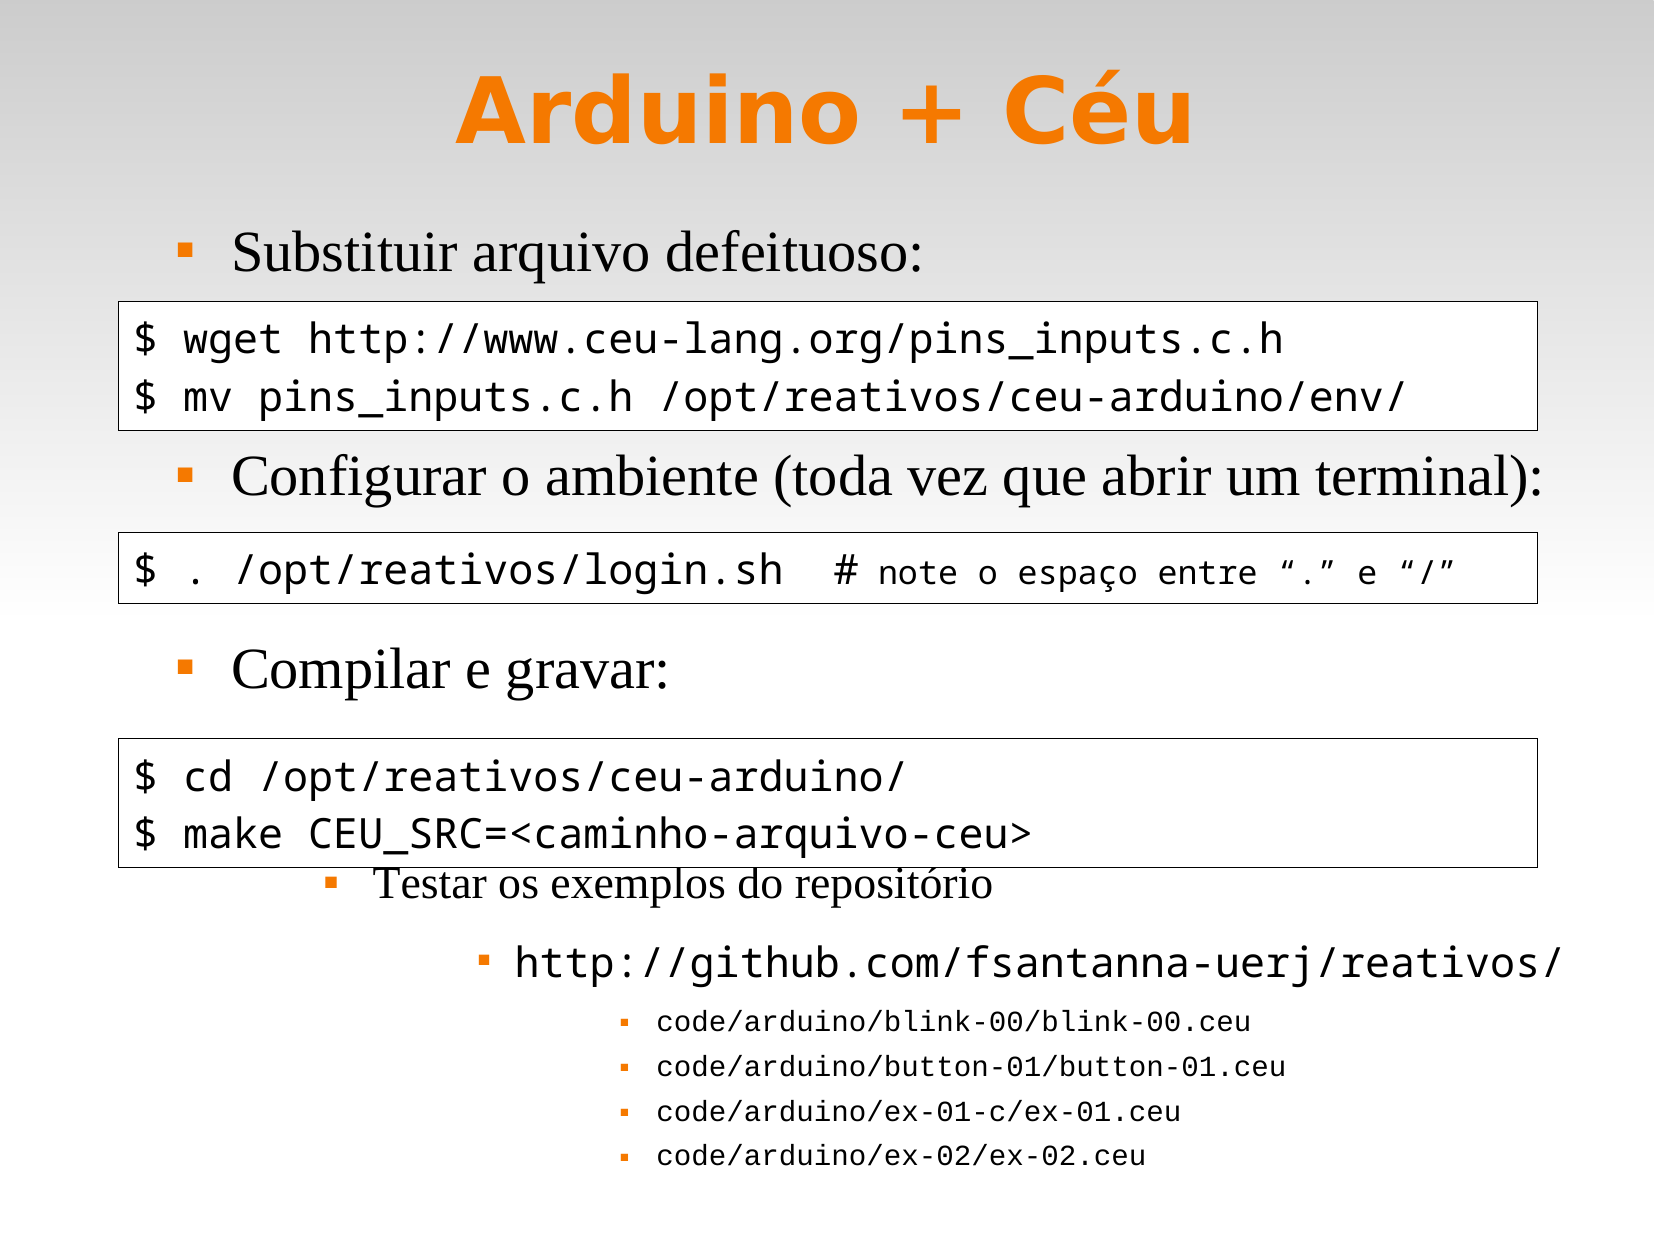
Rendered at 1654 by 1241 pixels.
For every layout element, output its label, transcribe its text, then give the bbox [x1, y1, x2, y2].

text_box $ . /opt/reativos/login.sh # note o espaço entre “.” e “/” [118, 532, 1538, 596]
list Substituir arquivo defeituoso: Configurar o ambiente (toda vez que abrir um terminal): Compilar e gravar: Testar os exemplos do repositório http://github.com/fsantanna-uerj/reativos/ code/arduino/blink-00/blink-00.ceu code/arduino/button-01/button-01.ceu code/arduino/ex-01-c/ex-01.ceu code/arduino/ex-02/ex-02.ceu [89, 219, 1576, 1199]
title Arduino + Céu [82, 8, 1571, 216]
text_box $ cd /opt/reativos/ceu-arduino/ $ make CEU_SRC=<caminho-arquivo-ceu> [118, 738, 1538, 851]
